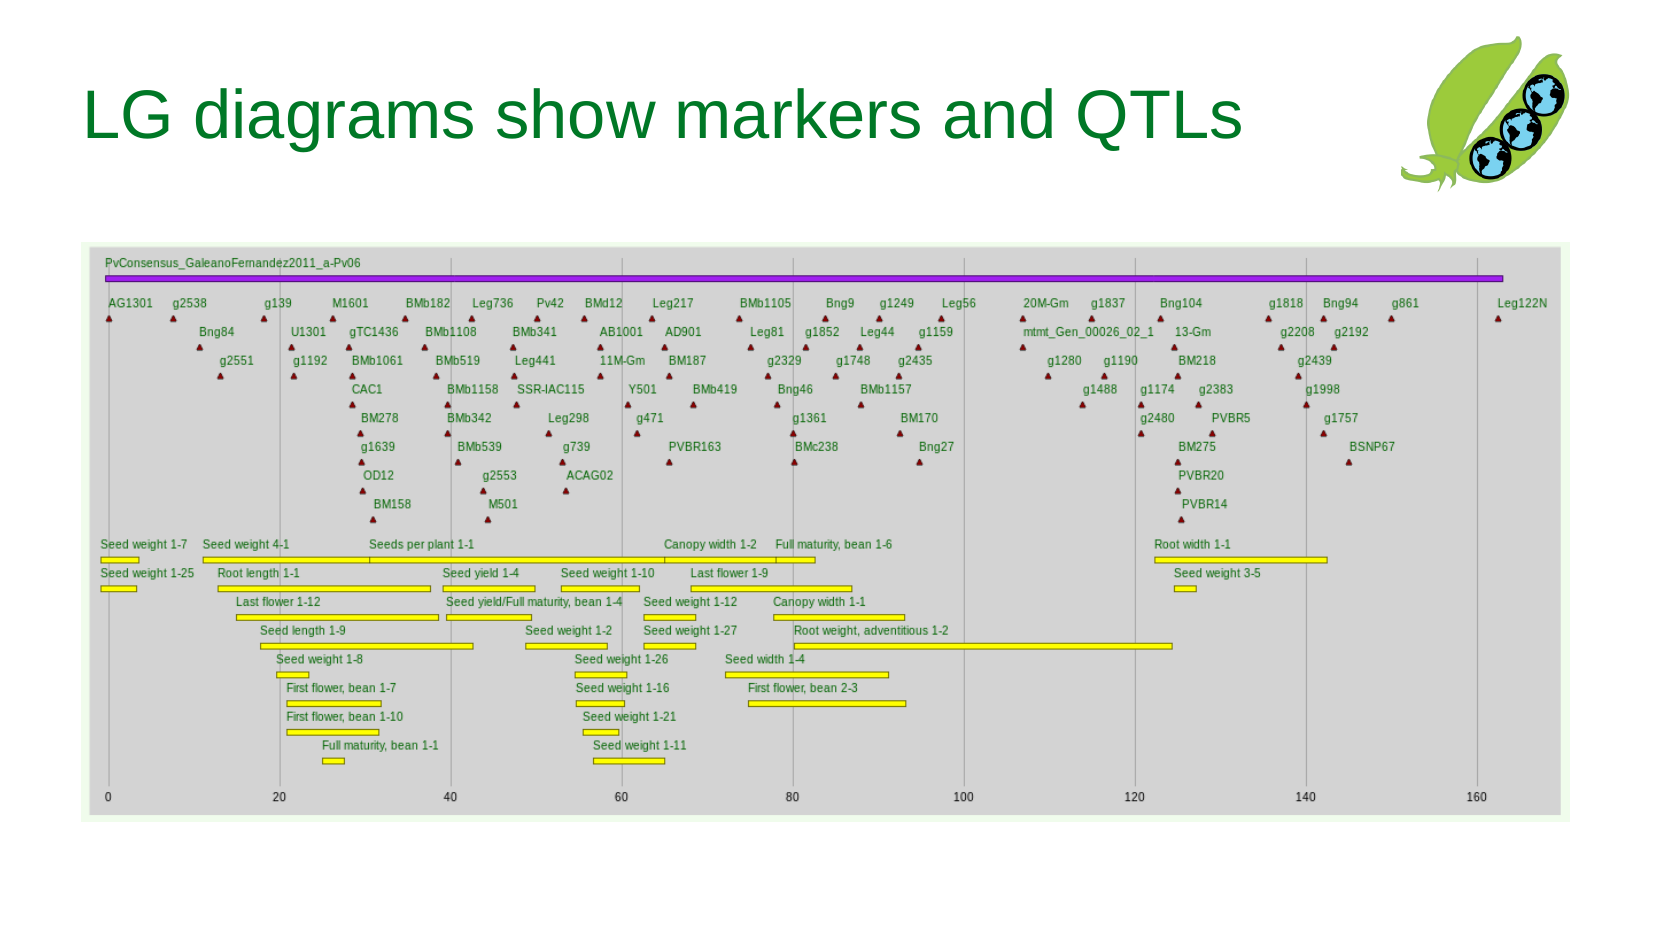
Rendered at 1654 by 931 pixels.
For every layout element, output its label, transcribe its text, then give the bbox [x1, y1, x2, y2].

title LG diagrams show markers and QTLs [82, 37, 1571, 193]
picture [81, 242, 1570, 822]
